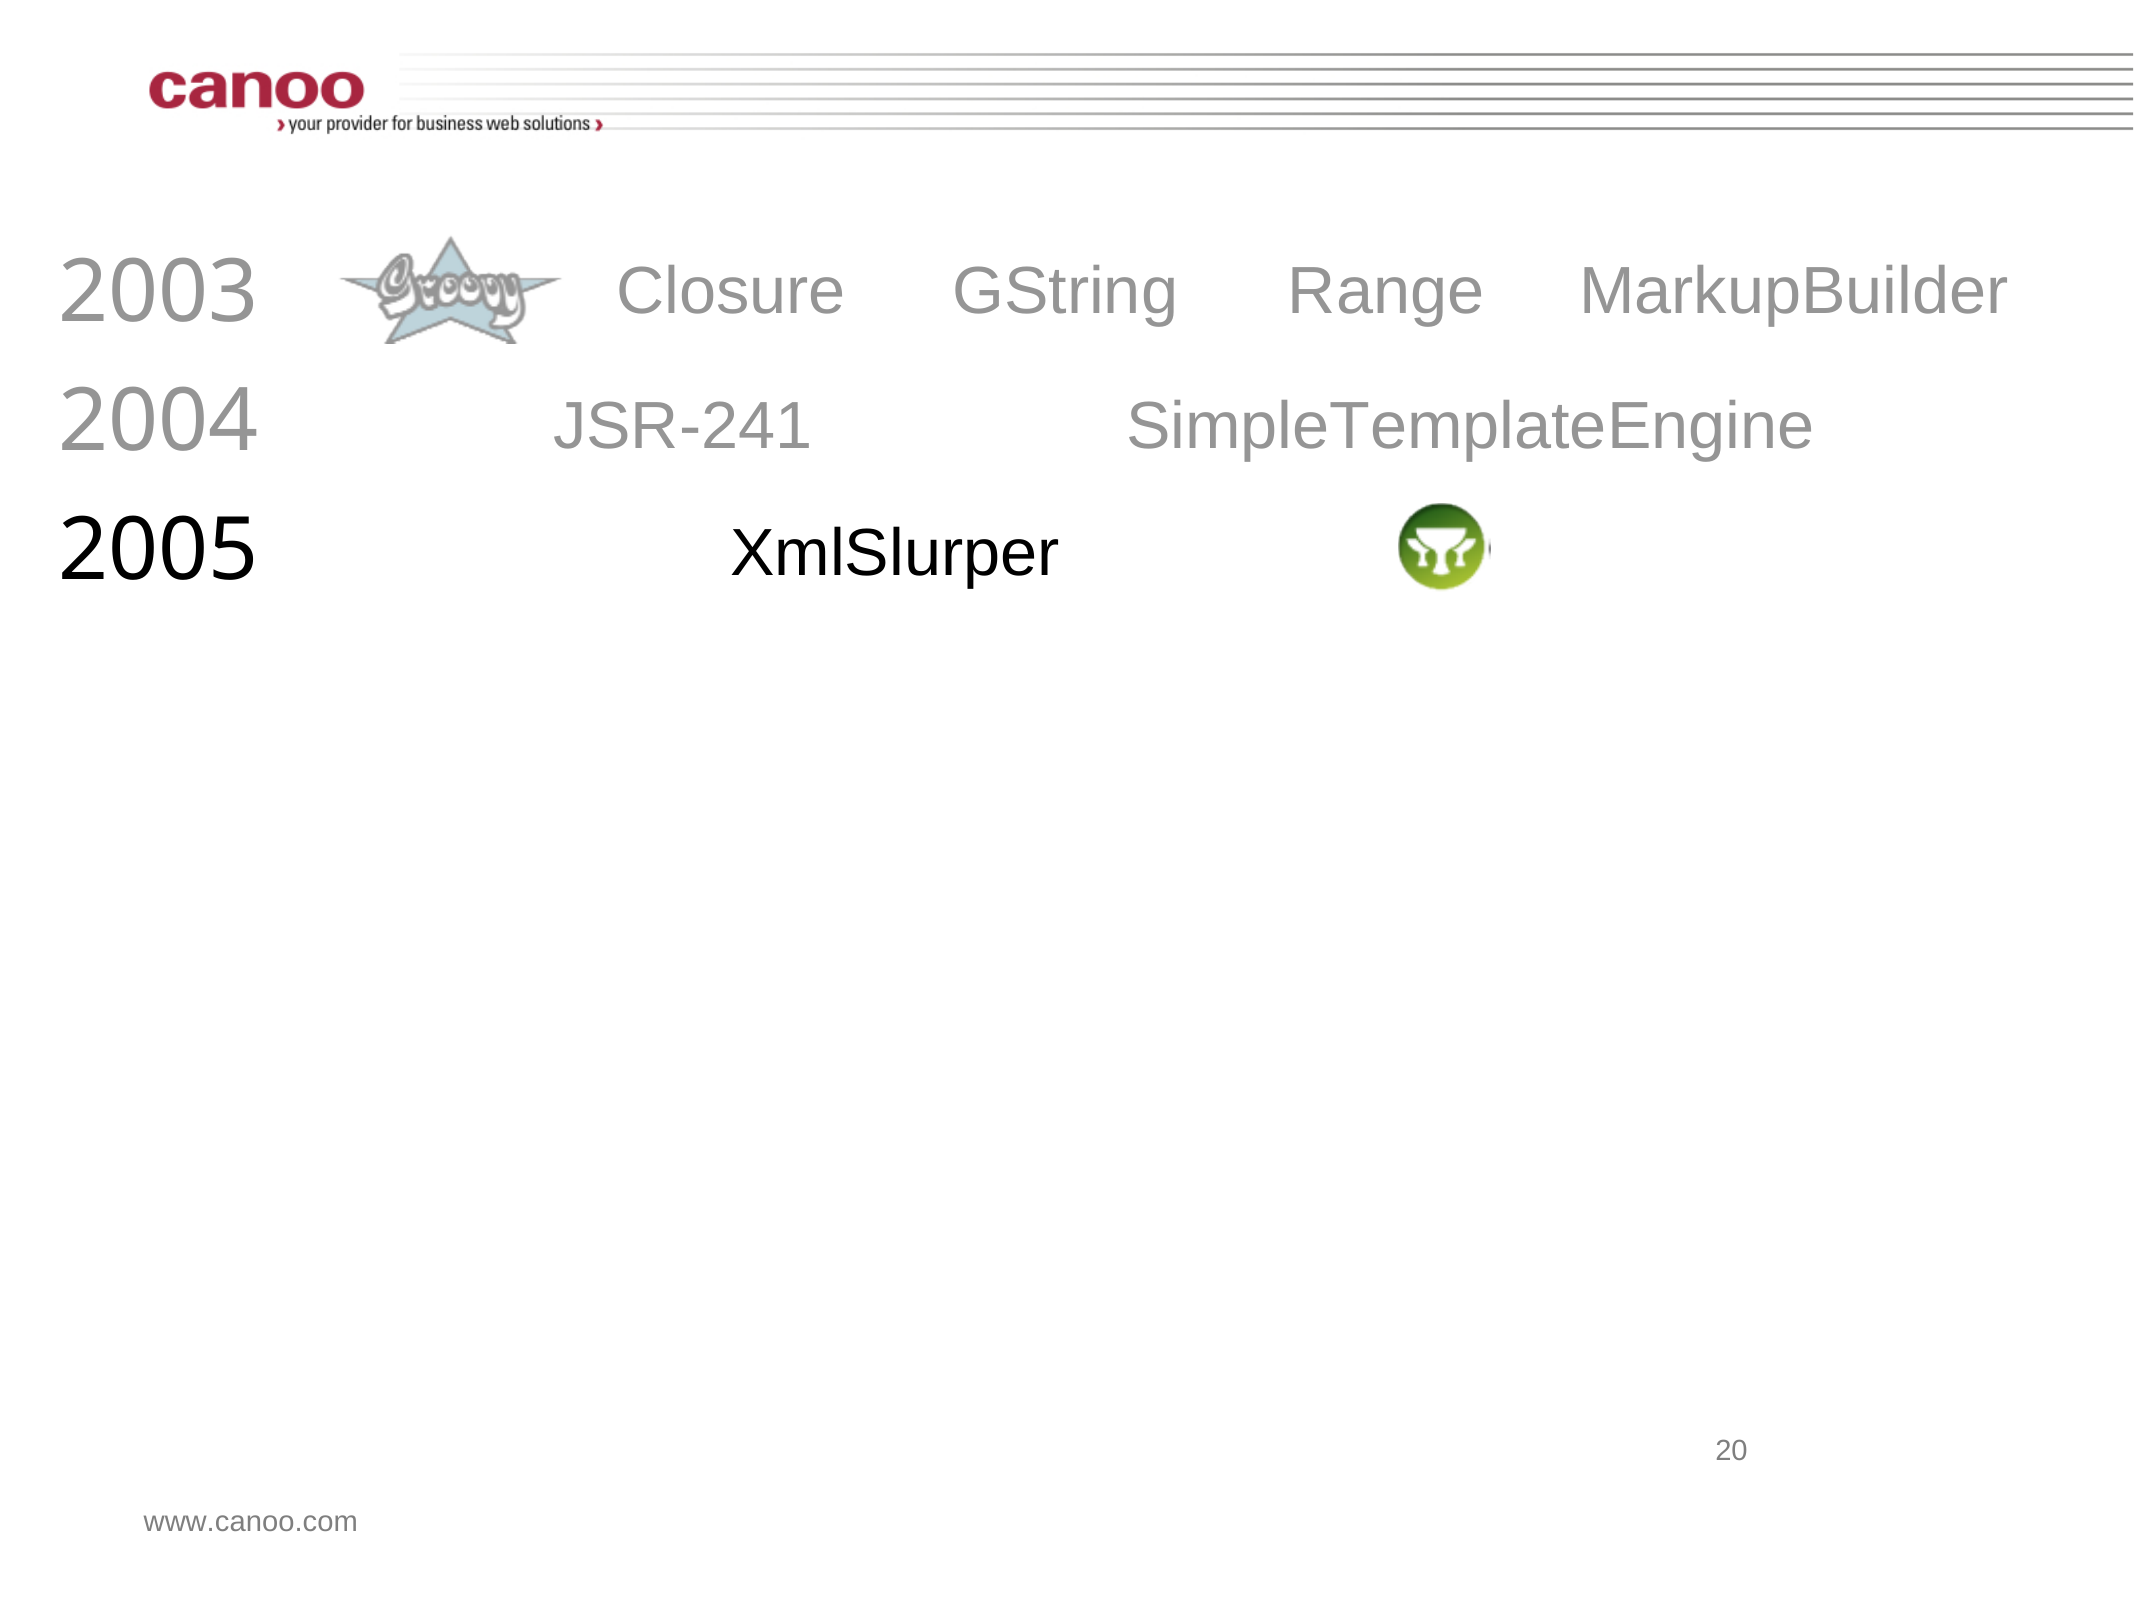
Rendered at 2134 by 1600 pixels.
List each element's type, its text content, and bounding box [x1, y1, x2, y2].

text_box XmlSlurper [715, 501, 1076, 597]
picture [1398, 503, 1491, 594]
text_box 2005 [43, 488, 297, 605]
picture [0, 21, 2134, 188]
picture [37, 225, 2101, 488]
text_box <number> [1705, 1423, 1758, 1474]
